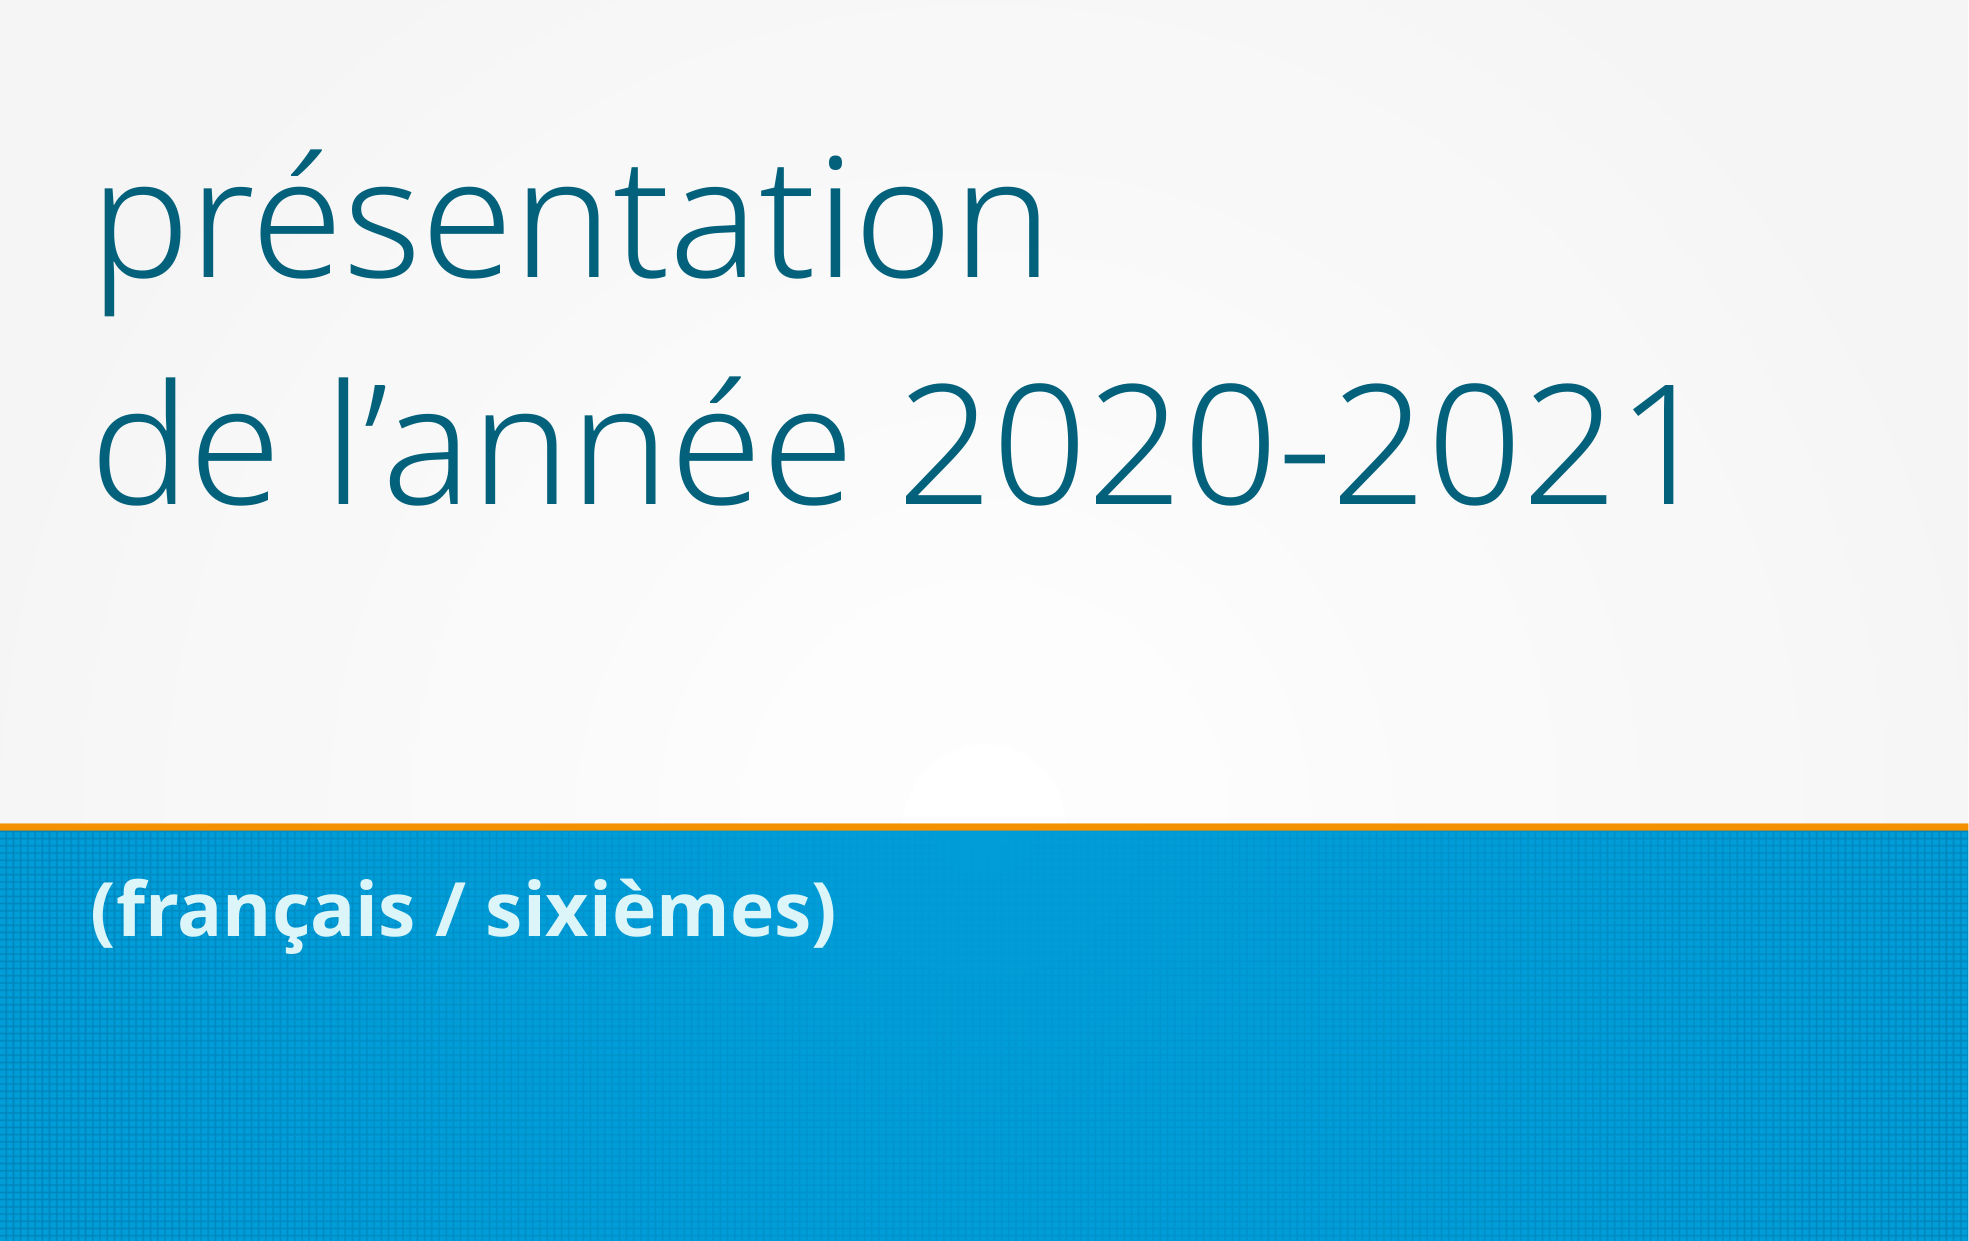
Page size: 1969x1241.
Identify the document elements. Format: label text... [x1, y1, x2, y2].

picture [0, 0, 1969, 830]
subtitle (français / sixièmes) [90, 855, 1861, 1111]
title présentation de l’année 2020-2021 [90, 49, 1862, 781]
